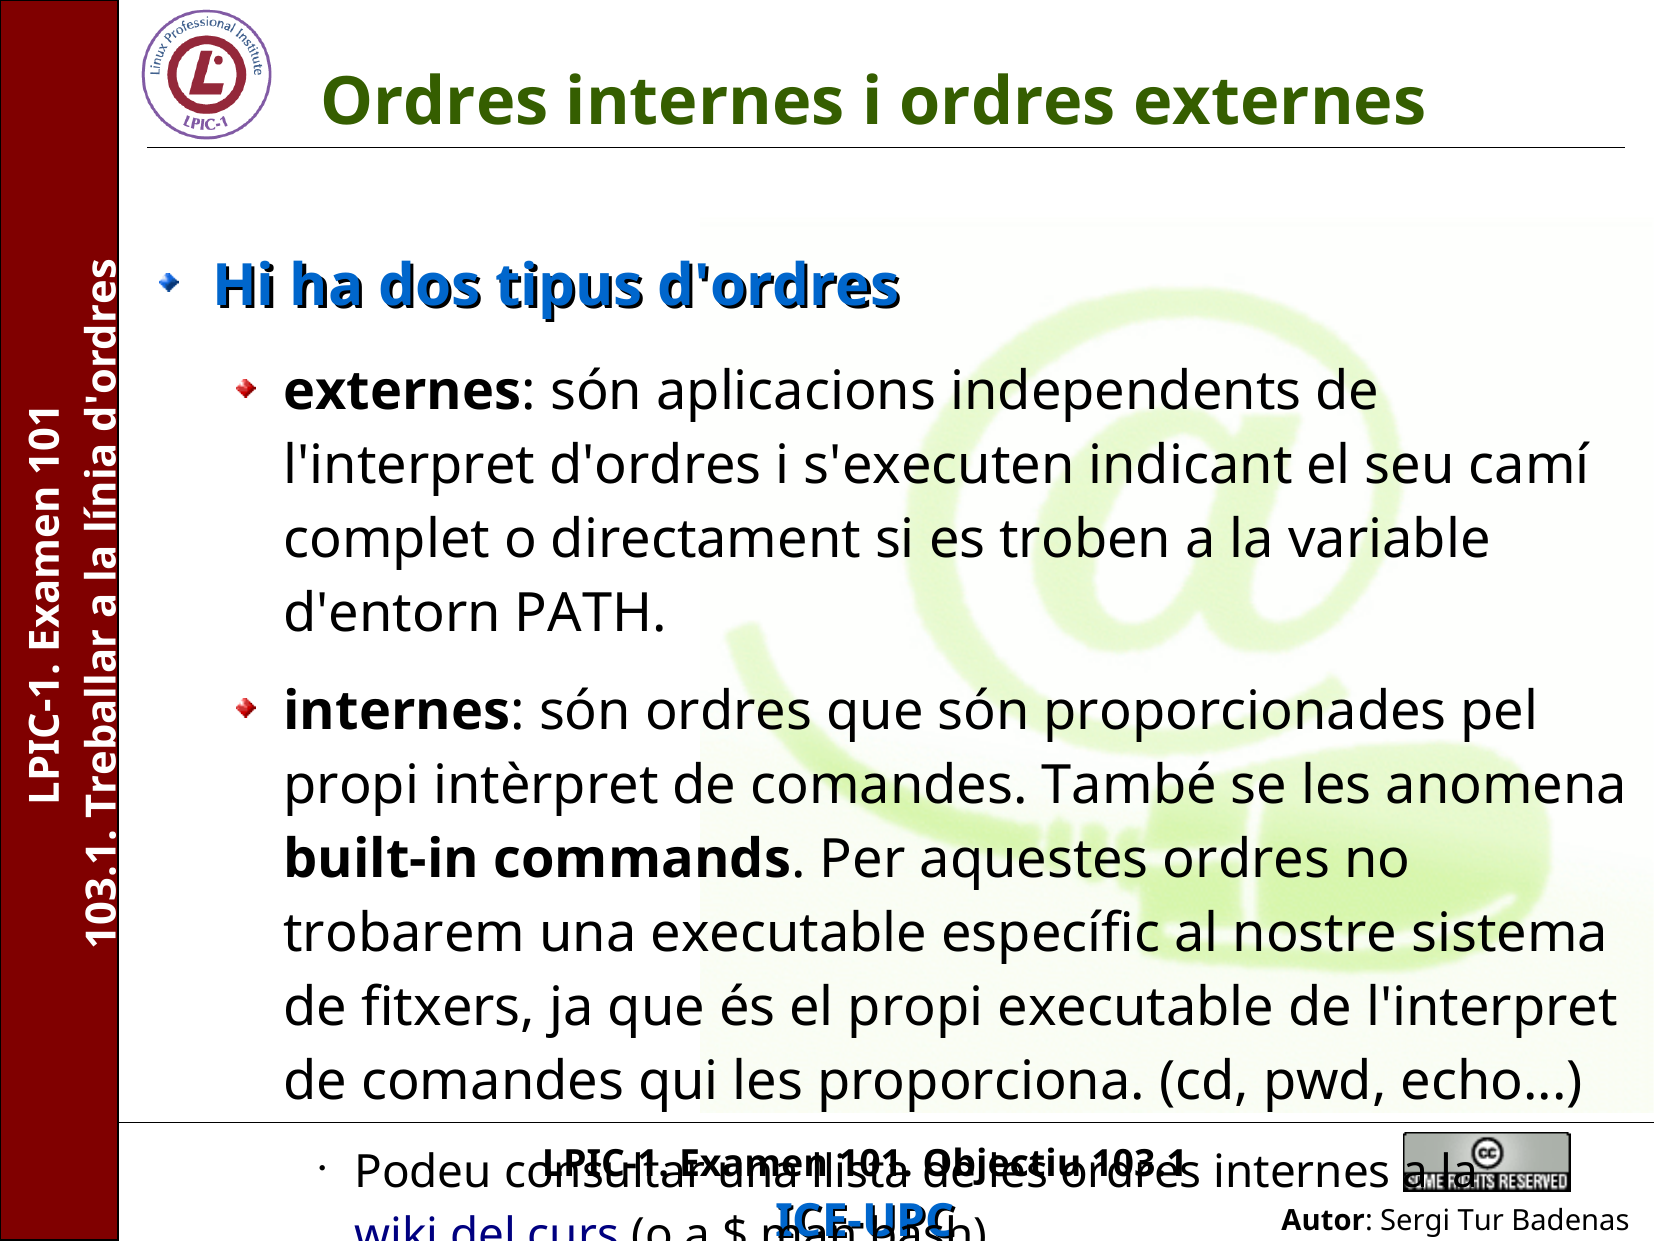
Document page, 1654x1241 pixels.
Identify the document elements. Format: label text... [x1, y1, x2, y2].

picture [826, 1085, 842, 1096]
picture [914, 1085, 930, 1096]
picture [1498, 1085, 1515, 1096]
picture [947, 1085, 964, 1096]
picture [700, 217, 1654, 1113]
picture [880, 1085, 897, 1096]
picture [1107, 1085, 1121, 1096]
picture [1272, 1085, 1288, 1096]
list Hi ha dos tipus d'ordres externes: són aplicacions independents de l'interpret d'ordres i s'executen indicant el seu camí complet o directament si es troben a la variable d'entorn PATH. internes: són ordres que són proporcionades pel propi intèrpret de comandes. També se les anomena built-in commands. Per aquestes ordres no trobarem una executable específic al nostre sistema de fitxers, ja que és el propi executable de l'interpret de comandes qui les proporciona. (cd, pwd, echo...) Podeu consultar una llista de les ordres internes a la wiki del curs (o a $ man bash) [141, 242, 1630, 1085]
picture [1403, 1132, 1571, 1192]
picture [135, 5, 277, 56]
picture [1346, 1085, 1362, 1096]
picture [1042, 1085, 1059, 1096]
title Ordres internes i ordres externes [129, 56, 1619, 141]
picture [1209, 1085, 1225, 1096]
